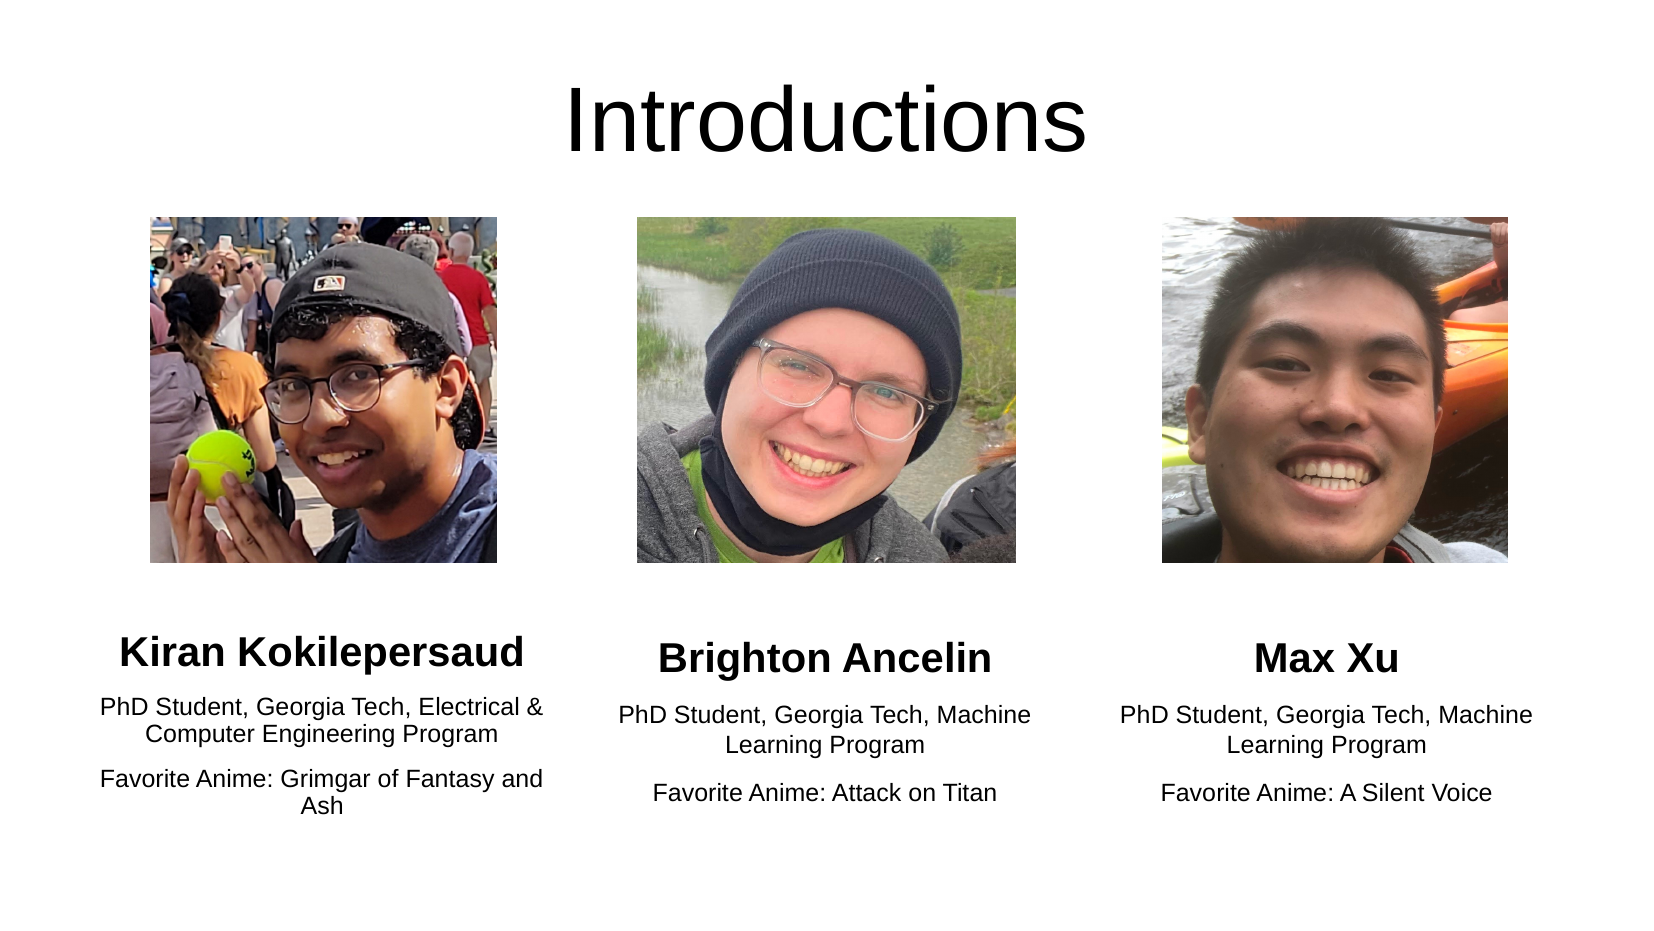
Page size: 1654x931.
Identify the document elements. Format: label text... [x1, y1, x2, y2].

title Introductions [82, 37, 1571, 193]
list Kiran Kokilepersaud PhD Student, Georgia Tech, Electrical & Computer Engineering Program Favorite Anime: Grimgar of Fantasy and Ash [82, 630, 562, 826]
picture [1162, 217, 1508, 563]
picture [637, 217, 1016, 563]
list Brighton Ancelin PhD Student, Georgia Tech, Machine Learning Program Favorite Anime: Attack on Titan [585, 630, 1065, 826]
picture [150, 217, 497, 563]
list Max Xu PhD Student, Georgia Tech, Machine Learning Program Favorite Anime: A Silent Voice [1087, 630, 1567, 826]
